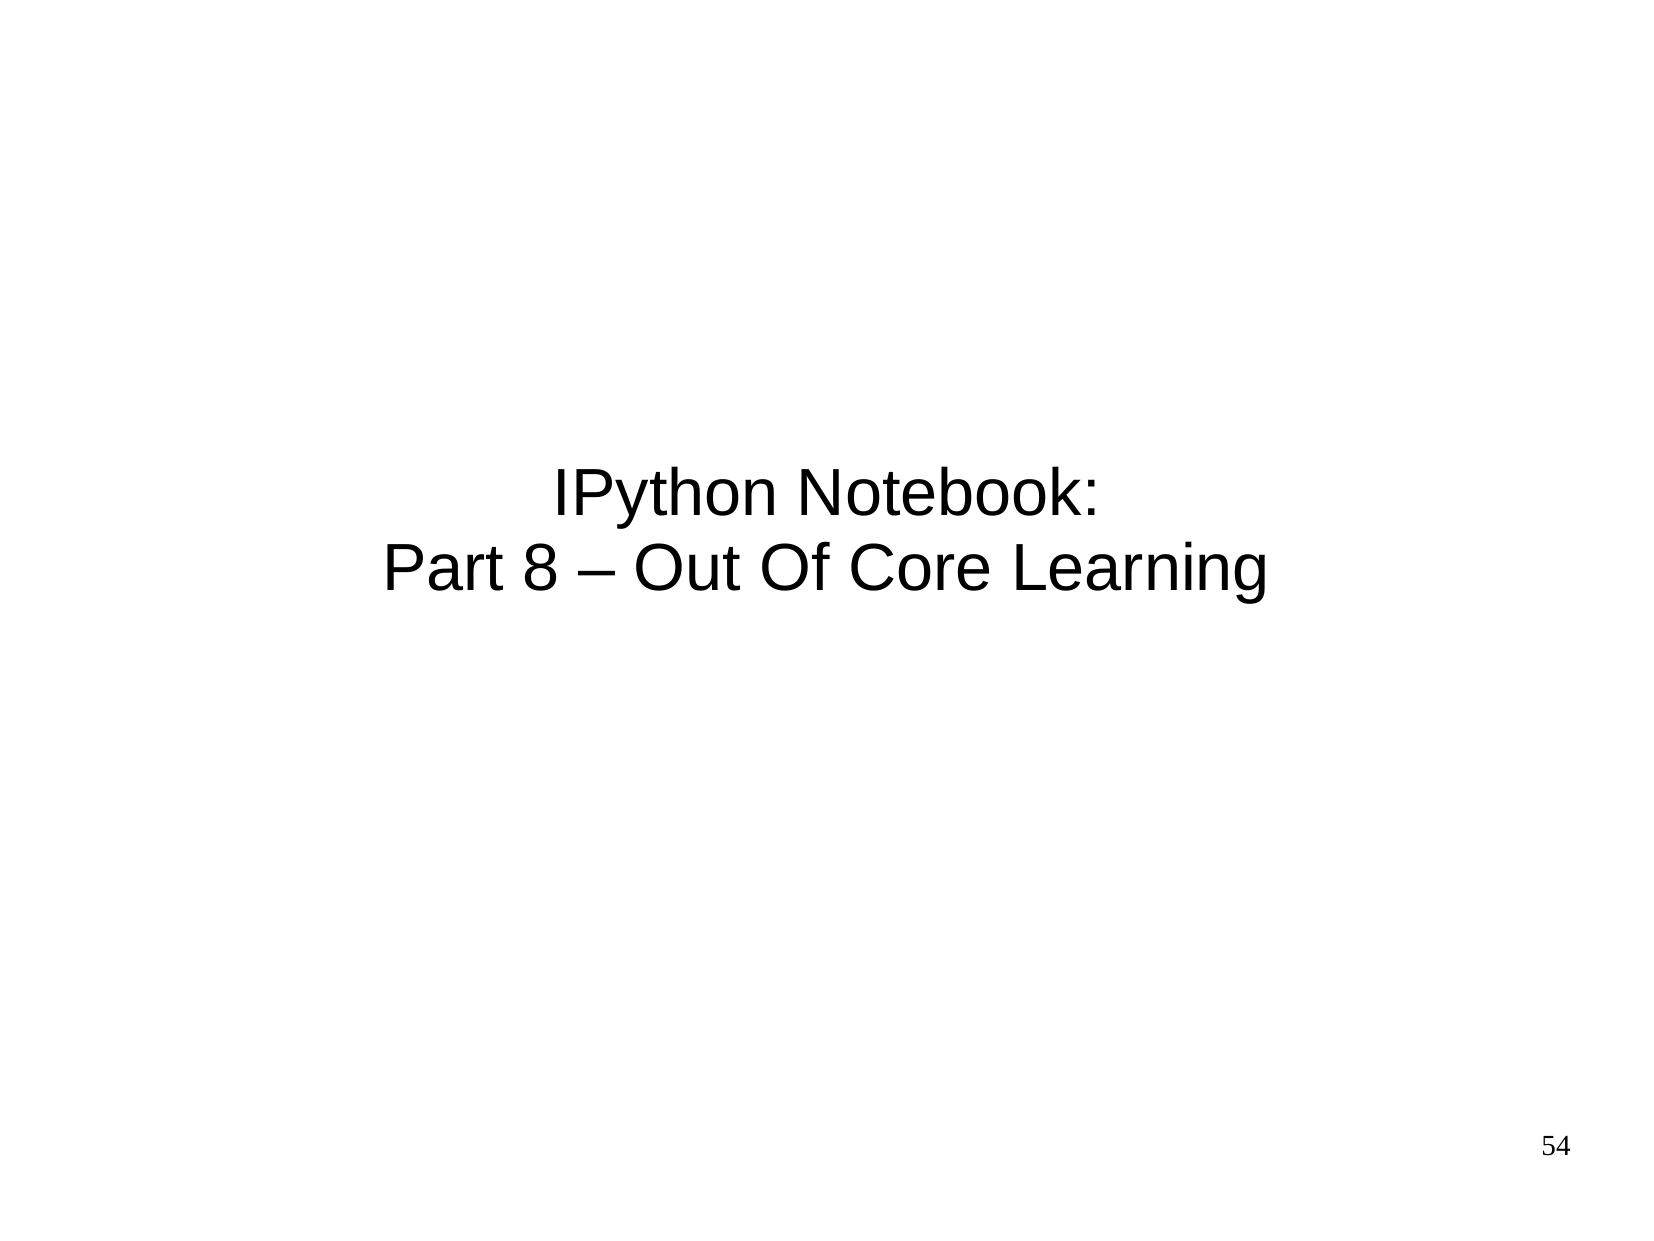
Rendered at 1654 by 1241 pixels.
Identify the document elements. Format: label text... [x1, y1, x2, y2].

subtitle IPython Notebook: Part 8 – Out Of Core Learning [82, 49, 1571, 1010]
